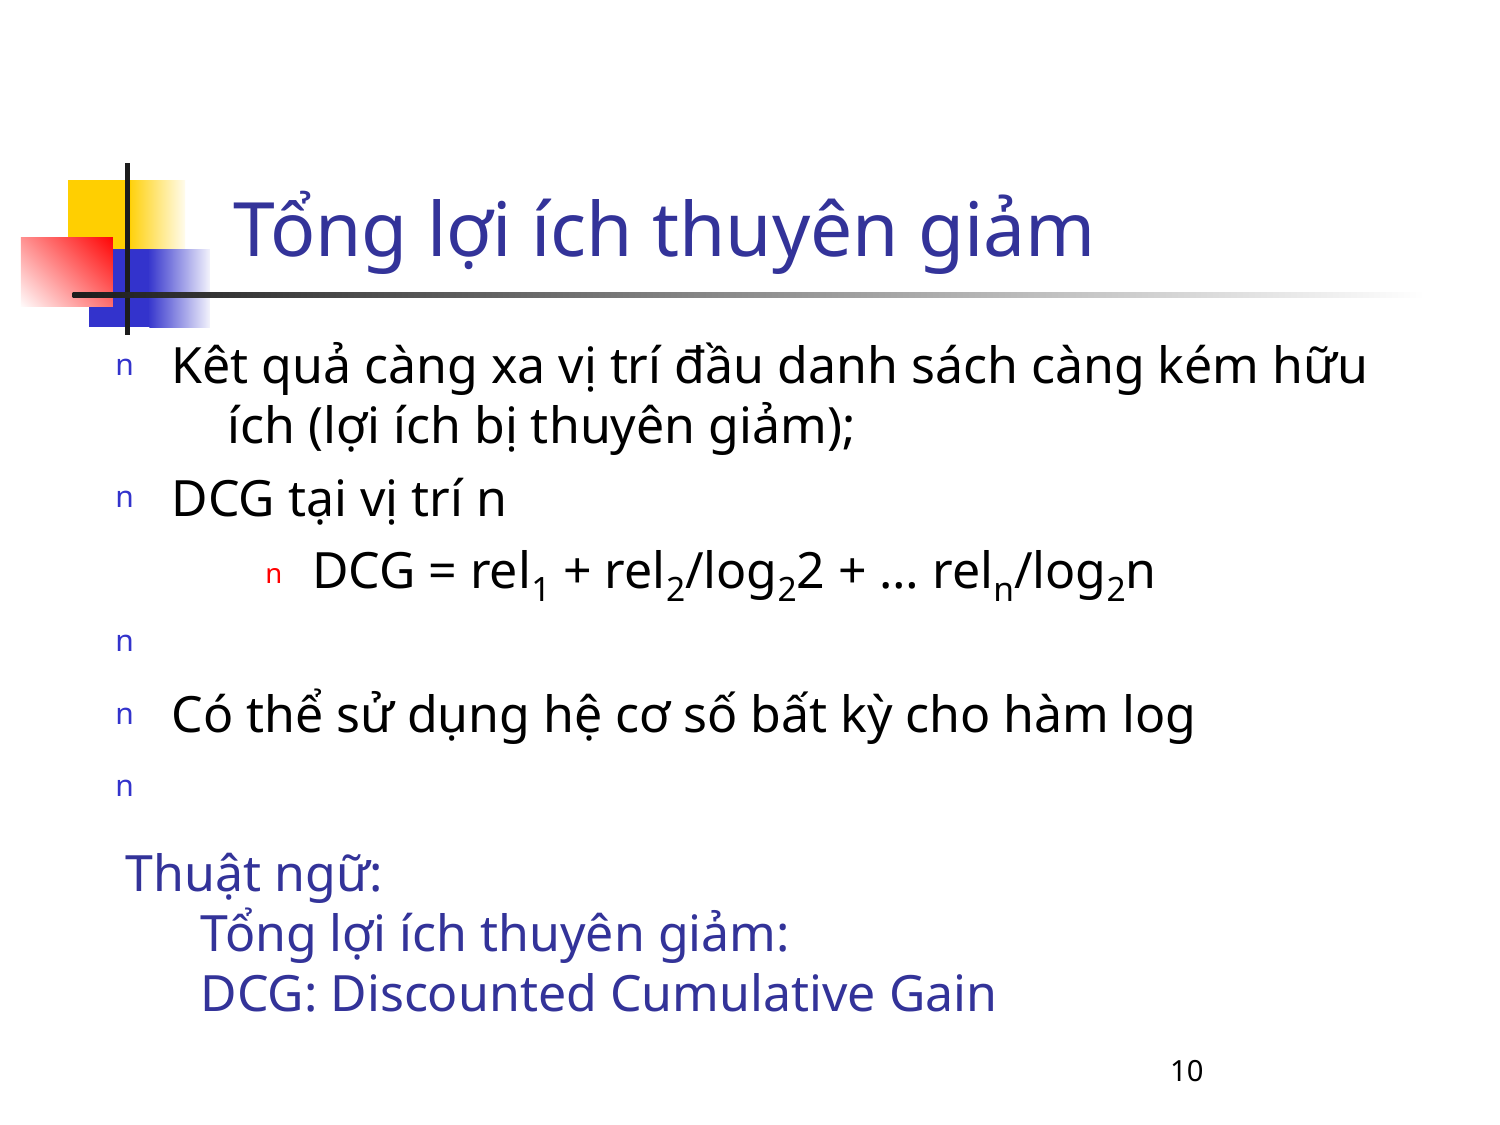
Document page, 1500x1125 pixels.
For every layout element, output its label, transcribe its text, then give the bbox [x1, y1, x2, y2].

text_box Thuật ngữ: Tổng lợi ích thuyên giảm: DCG: Discounted Cumulative Gain [110, 834, 1375, 1032]
title Tổng lợi ích thuyên giảm [218, 103, 1414, 279]
text_box 10 [1155, 1024, 1468, 1100]
list Kêt quả càng xa vị trí đầu danh sách càng kém hữu ích (lợi ích bị thuyên giảm); DCG tại vị trí n DCG = rel1 + rel2/log22 + … reln/log2n Có thể sử dụng hệ cơ số bất kỳ cho hàm log [100, 326, 1463, 858]
